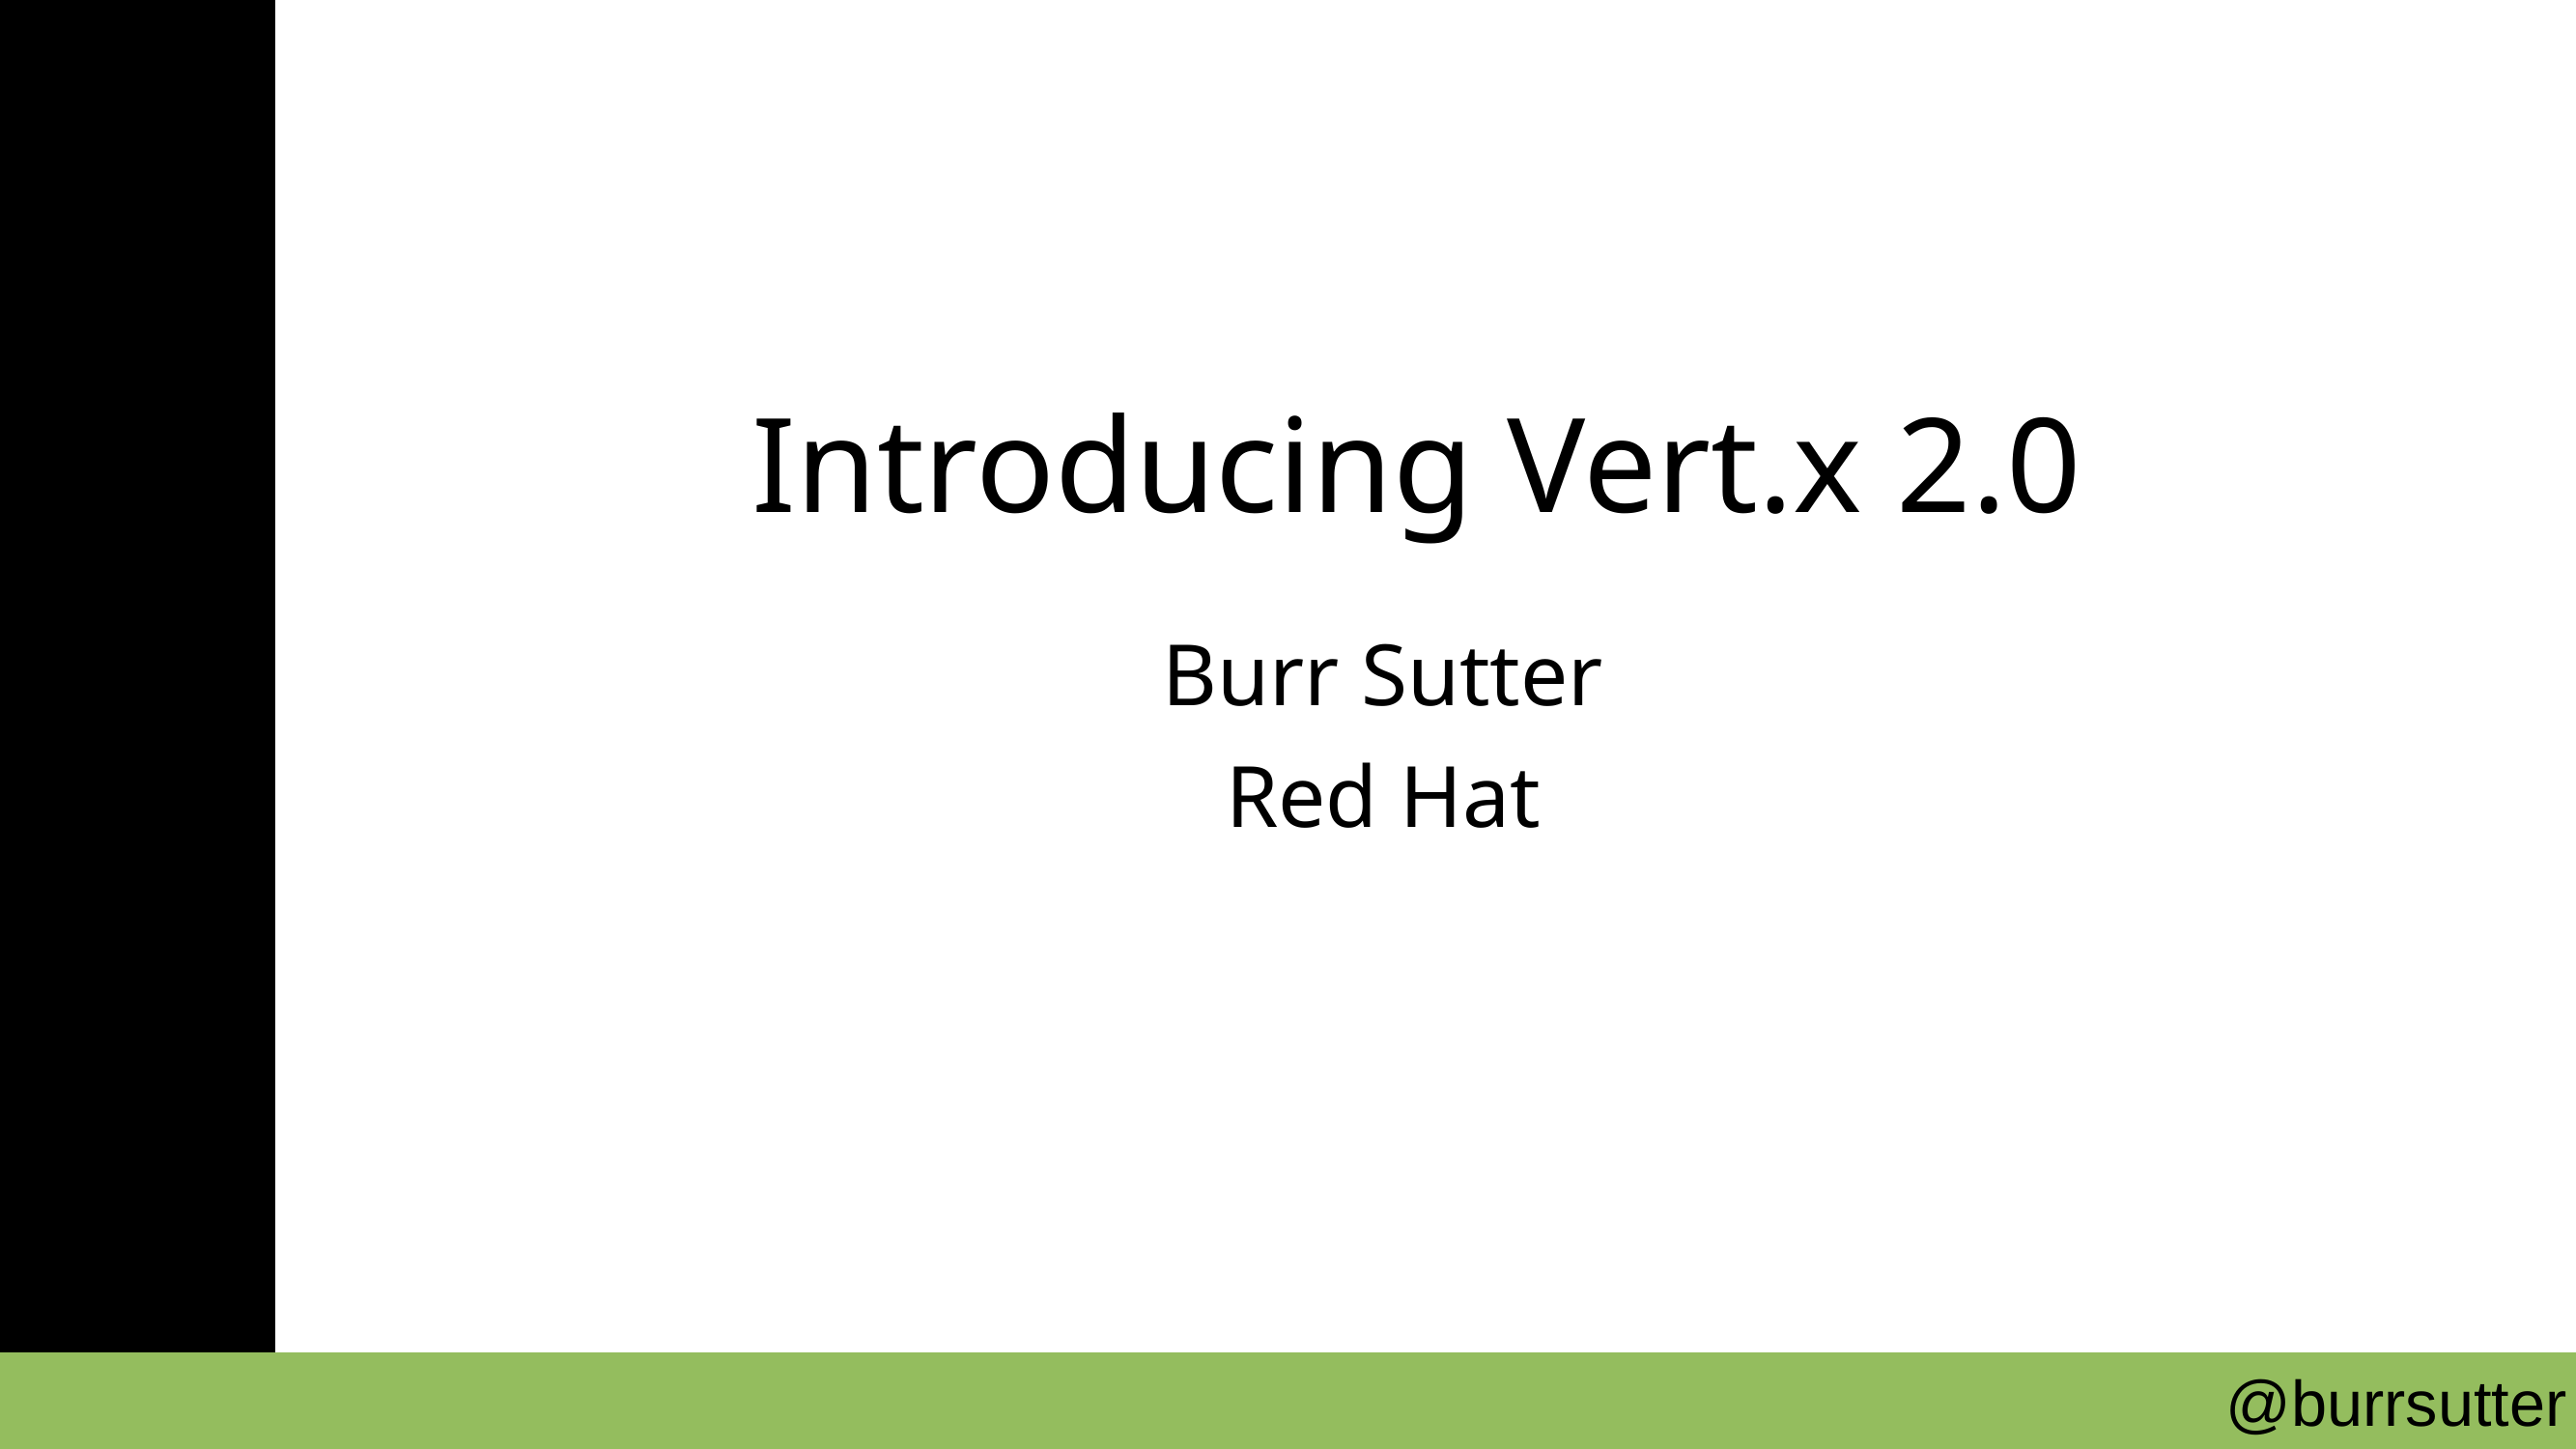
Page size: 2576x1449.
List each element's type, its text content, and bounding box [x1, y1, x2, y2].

title Introducing Vert.x 2.0 [319, 57, 2516, 548]
list Burr Sutter Red Hat [751, 612, 2015, 972]
